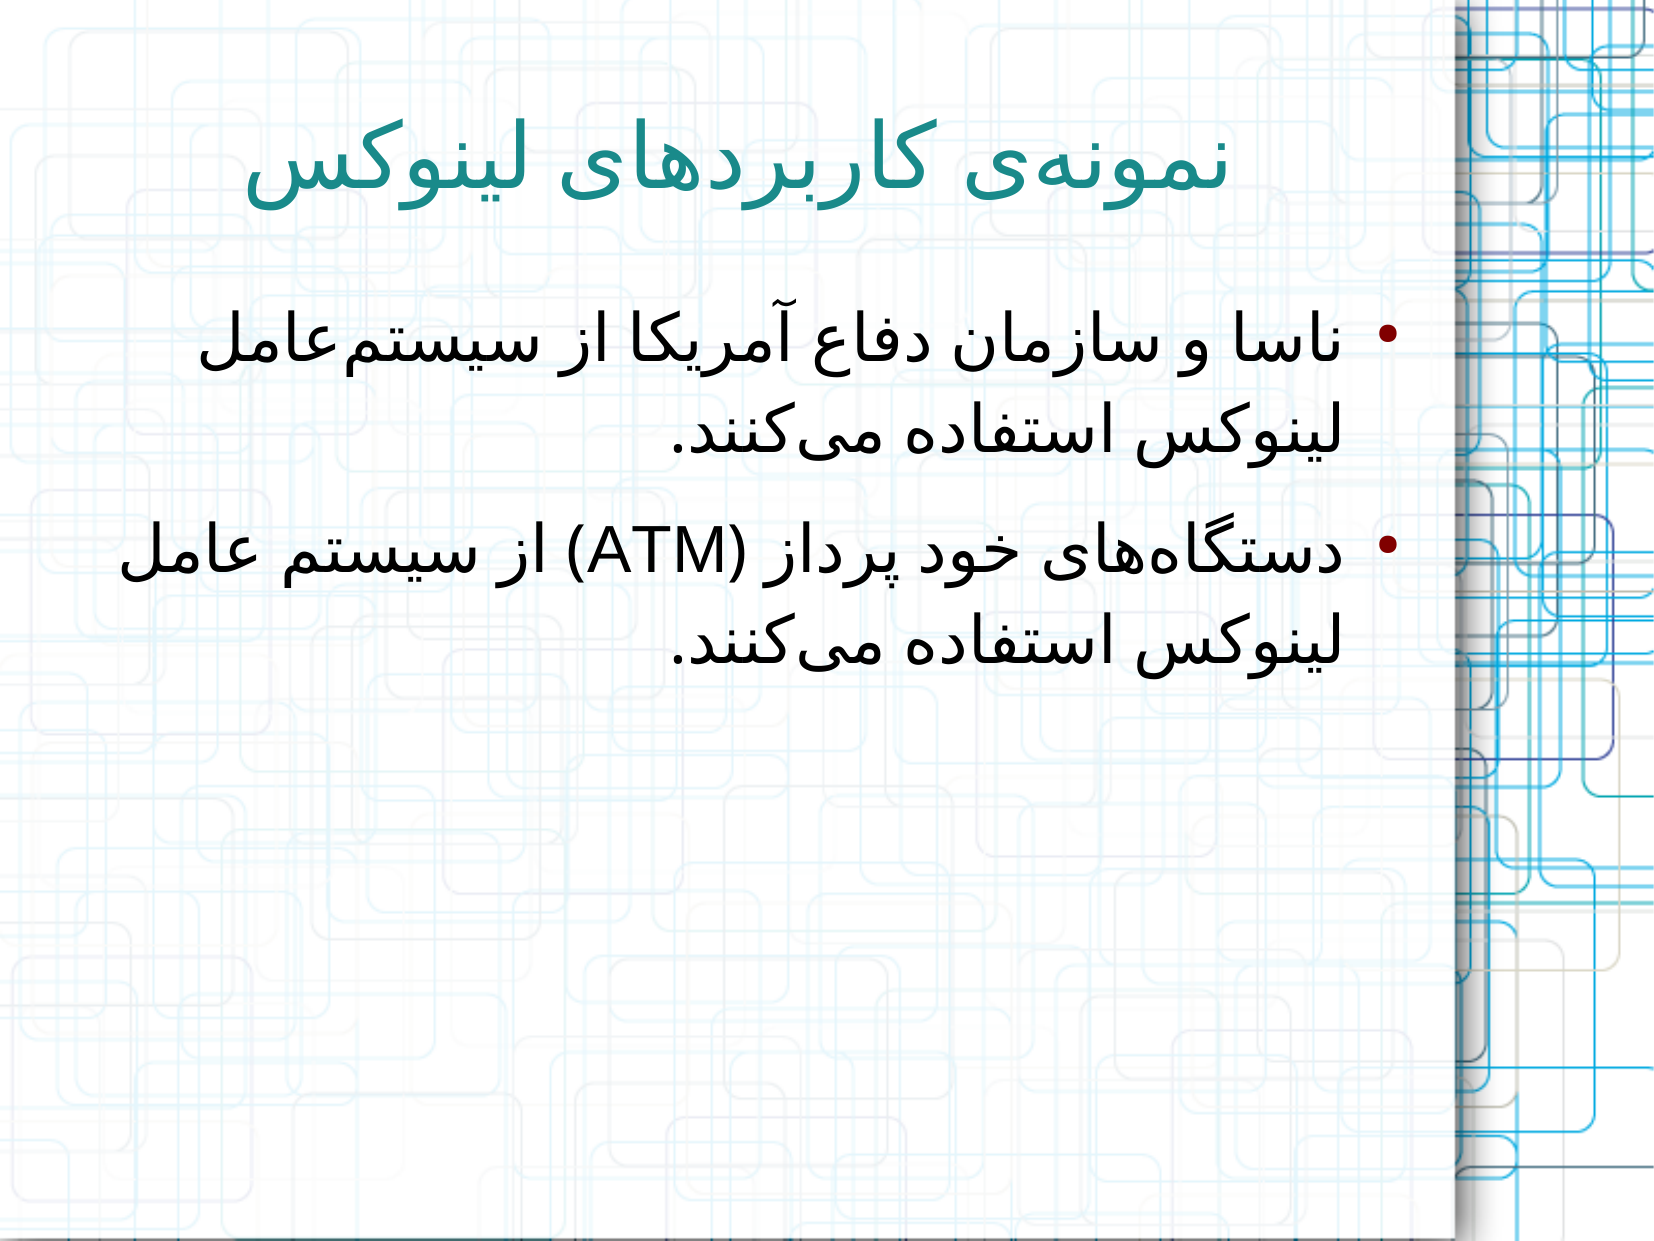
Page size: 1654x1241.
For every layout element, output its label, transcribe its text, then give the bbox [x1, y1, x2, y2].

list ناسا و سازمان دفاع آمریکا از سیستم‌عامل لینوکس استفاده می‌کنند. دستگاه‌های خود پرداز (ATM) از سیستم عامل لینوکس استفاده می‌کنند. [82, 290, 1418, 1010]
title نمونه‌ی کاربرد‌های لینوکس [59, 49, 1418, 257]
picture [0, 0, 1654, 1241]
